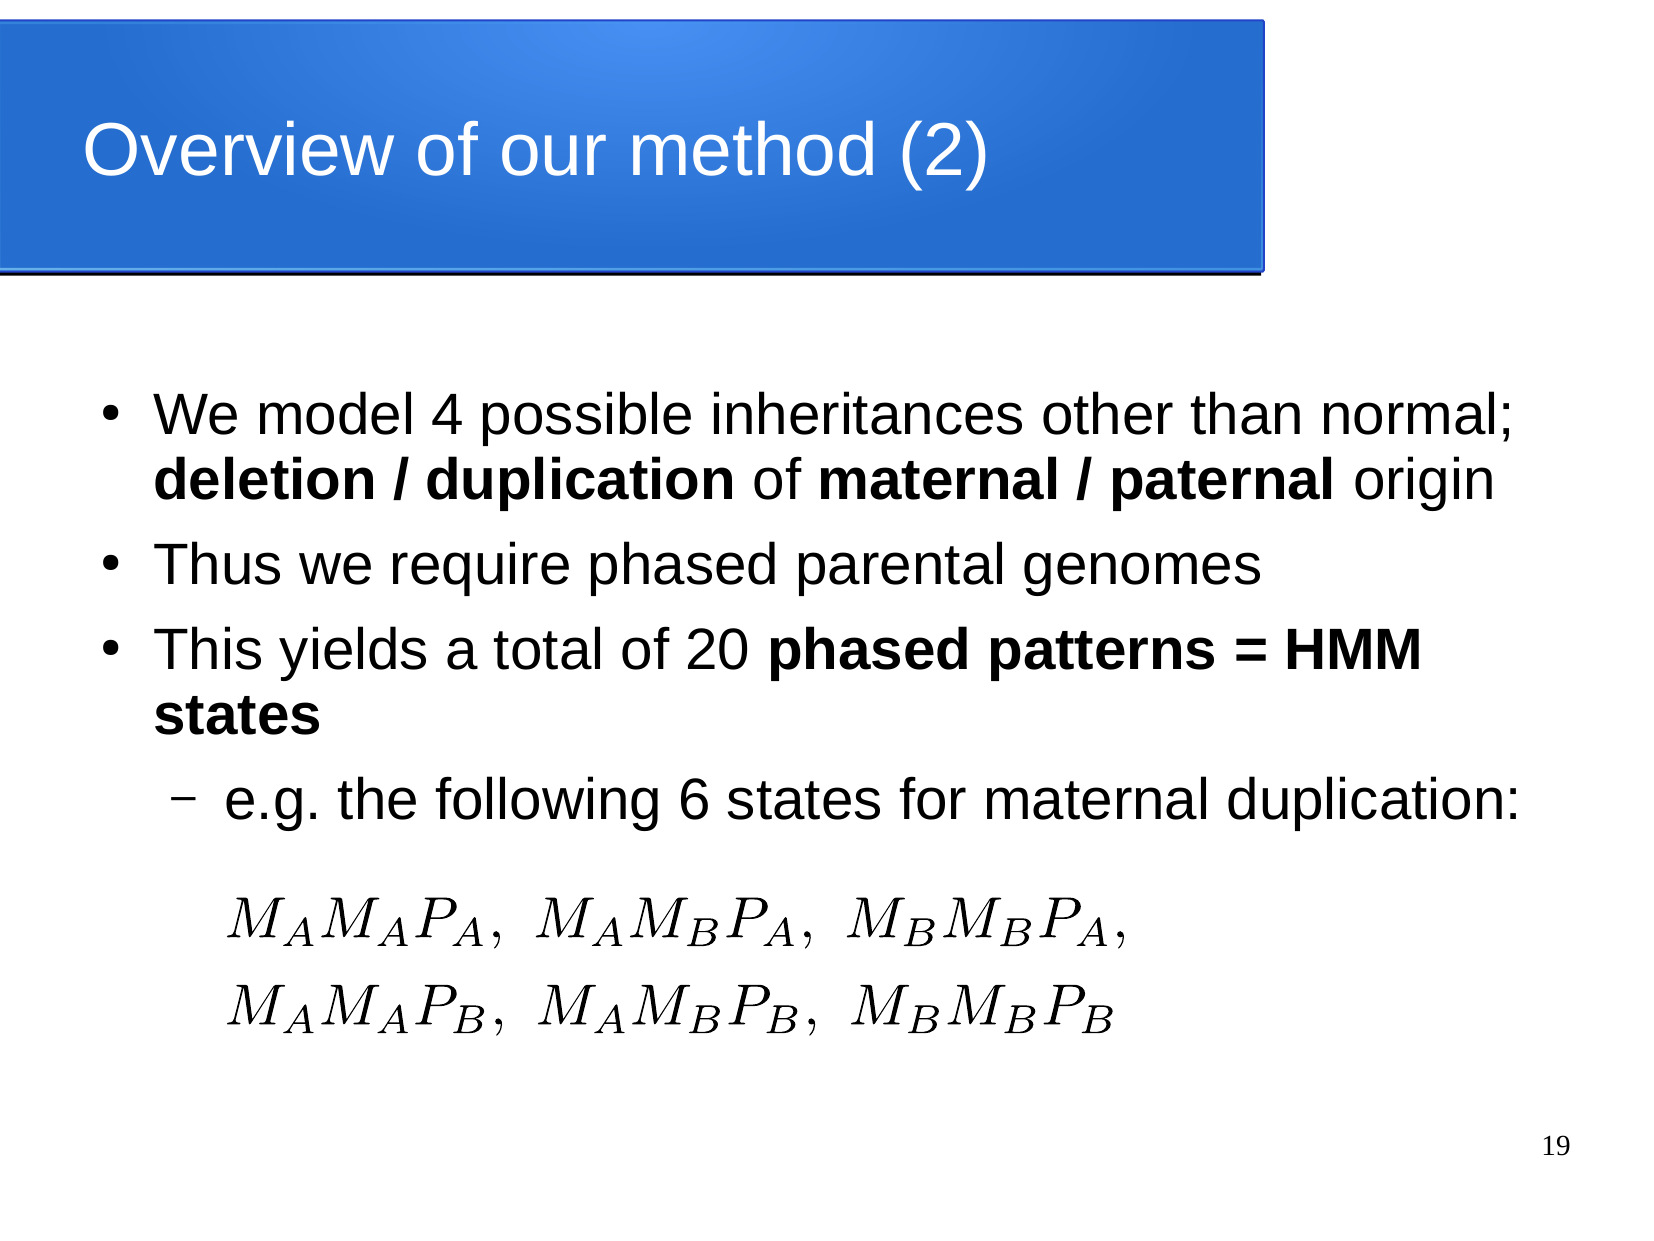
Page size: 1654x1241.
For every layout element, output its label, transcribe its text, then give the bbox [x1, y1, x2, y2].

text_box [224, 897, 1129, 1036]
list We model 4 possible inheritances other than normal; deletion / duplication of maternal / paternal origin Thus we require phased parental genomes This yields a total of 20 phased patterns = HMM states e.g. the following 6 states for maternal duplication: [82, 381, 1571, 1102]
title Overview of our method (2) [82, 47, 1235, 252]
